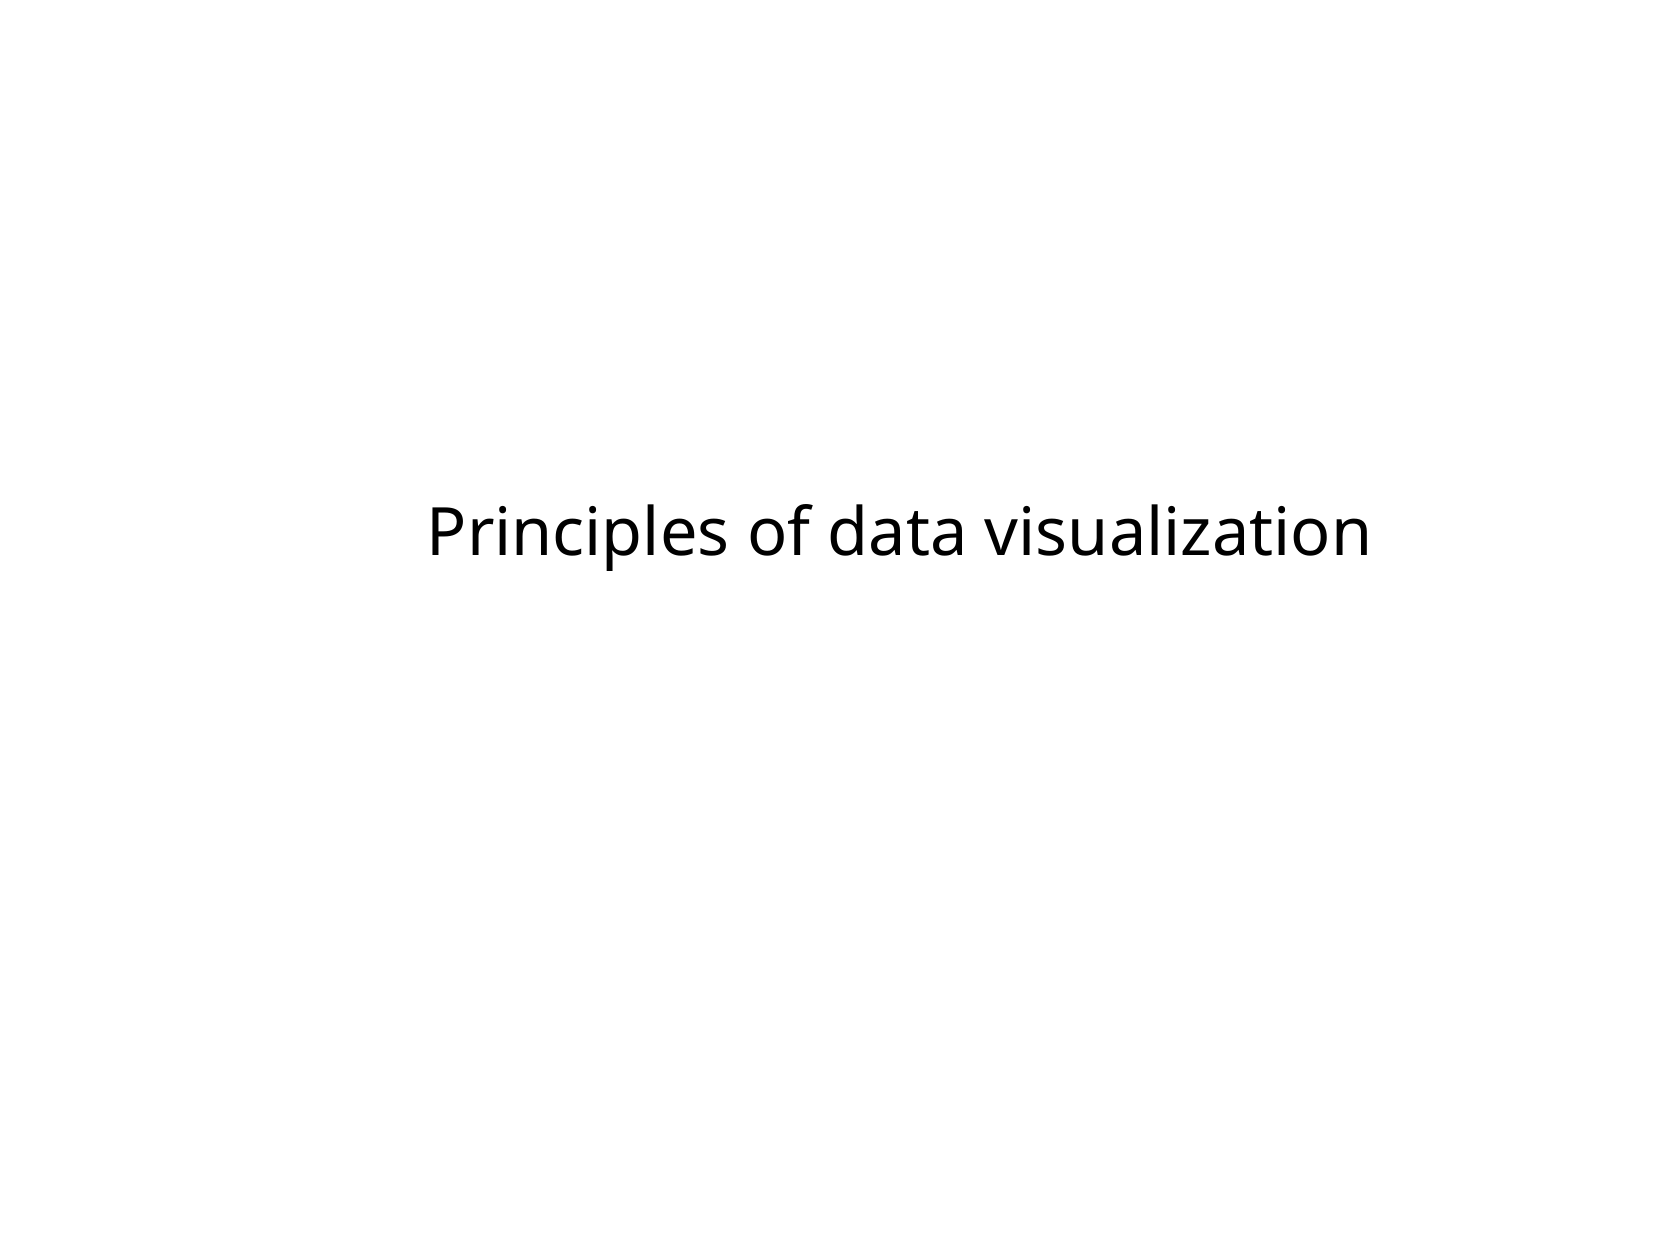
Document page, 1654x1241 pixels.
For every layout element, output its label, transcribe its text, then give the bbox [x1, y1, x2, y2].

subtitle Principles of data visualization [82, 49, 1571, 1010]
